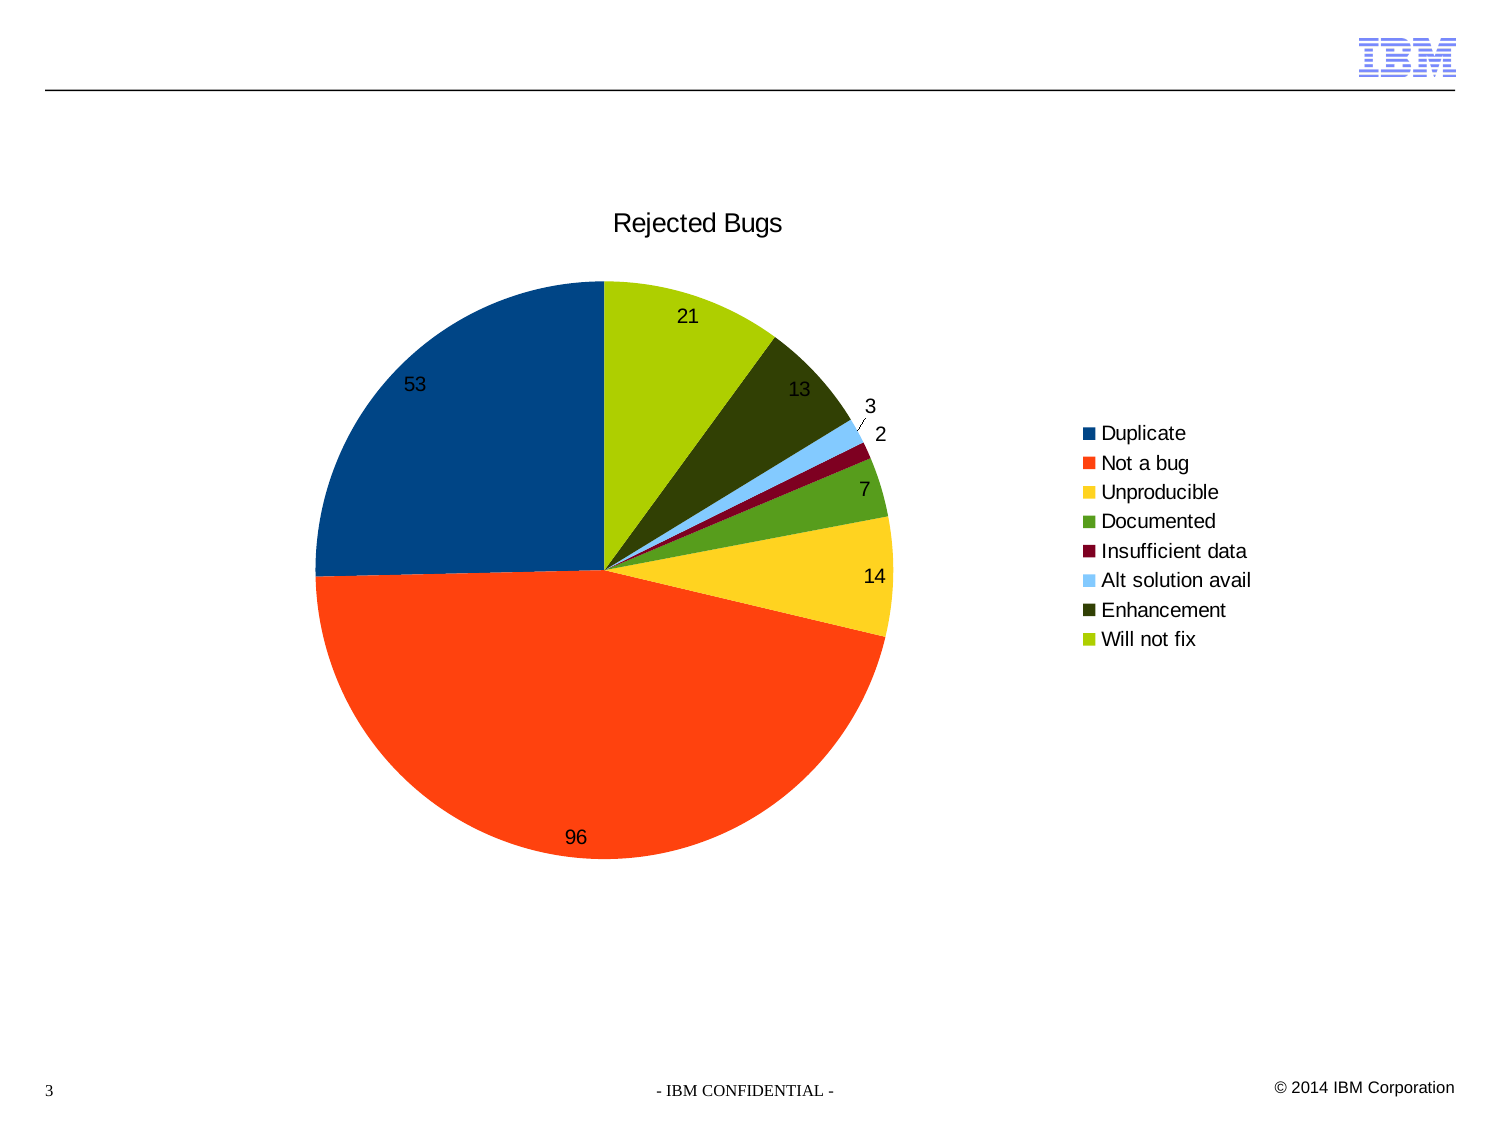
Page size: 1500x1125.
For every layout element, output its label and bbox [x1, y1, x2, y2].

chart [146, 200, 1271, 873]
picture [1359, 37, 1456, 77]
